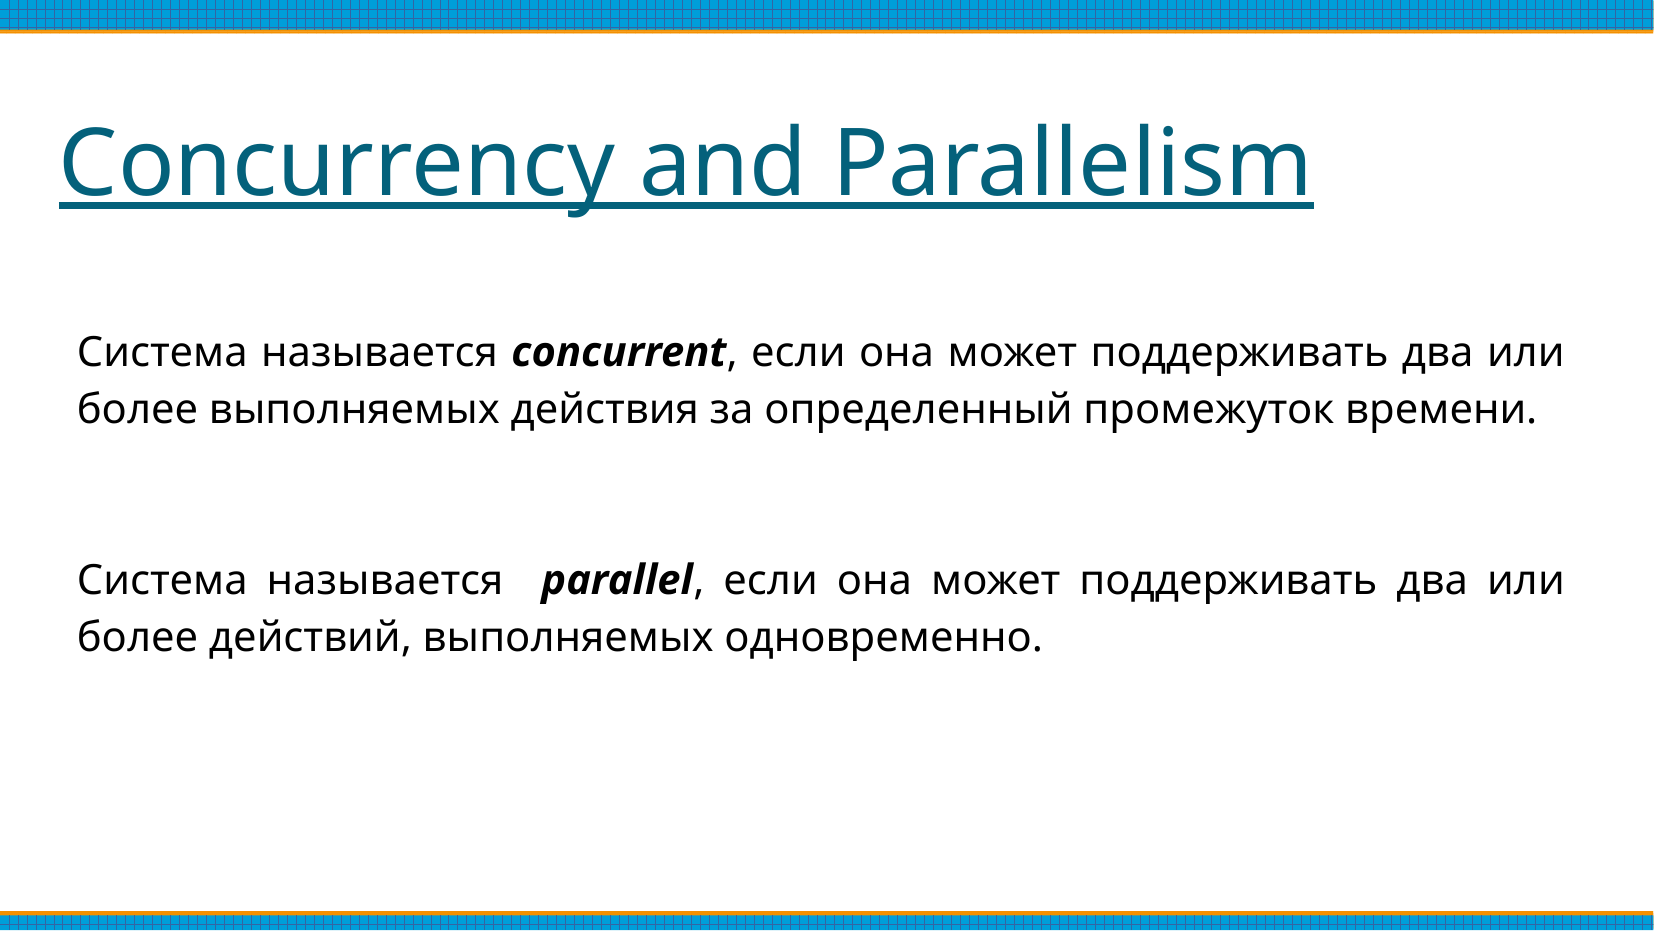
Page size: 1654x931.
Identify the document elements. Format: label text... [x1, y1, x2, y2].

subtitle Cистема называется concurrent, если она может поддерживать два или более выполняемых действия за определенный промежуток времени. Система называется parallel, если она может поддерживать два или более действий, выполняемых одновременно. [76, 331, 1565, 768]
title Concurrency and Parallelism [59, 80, 1548, 237]
